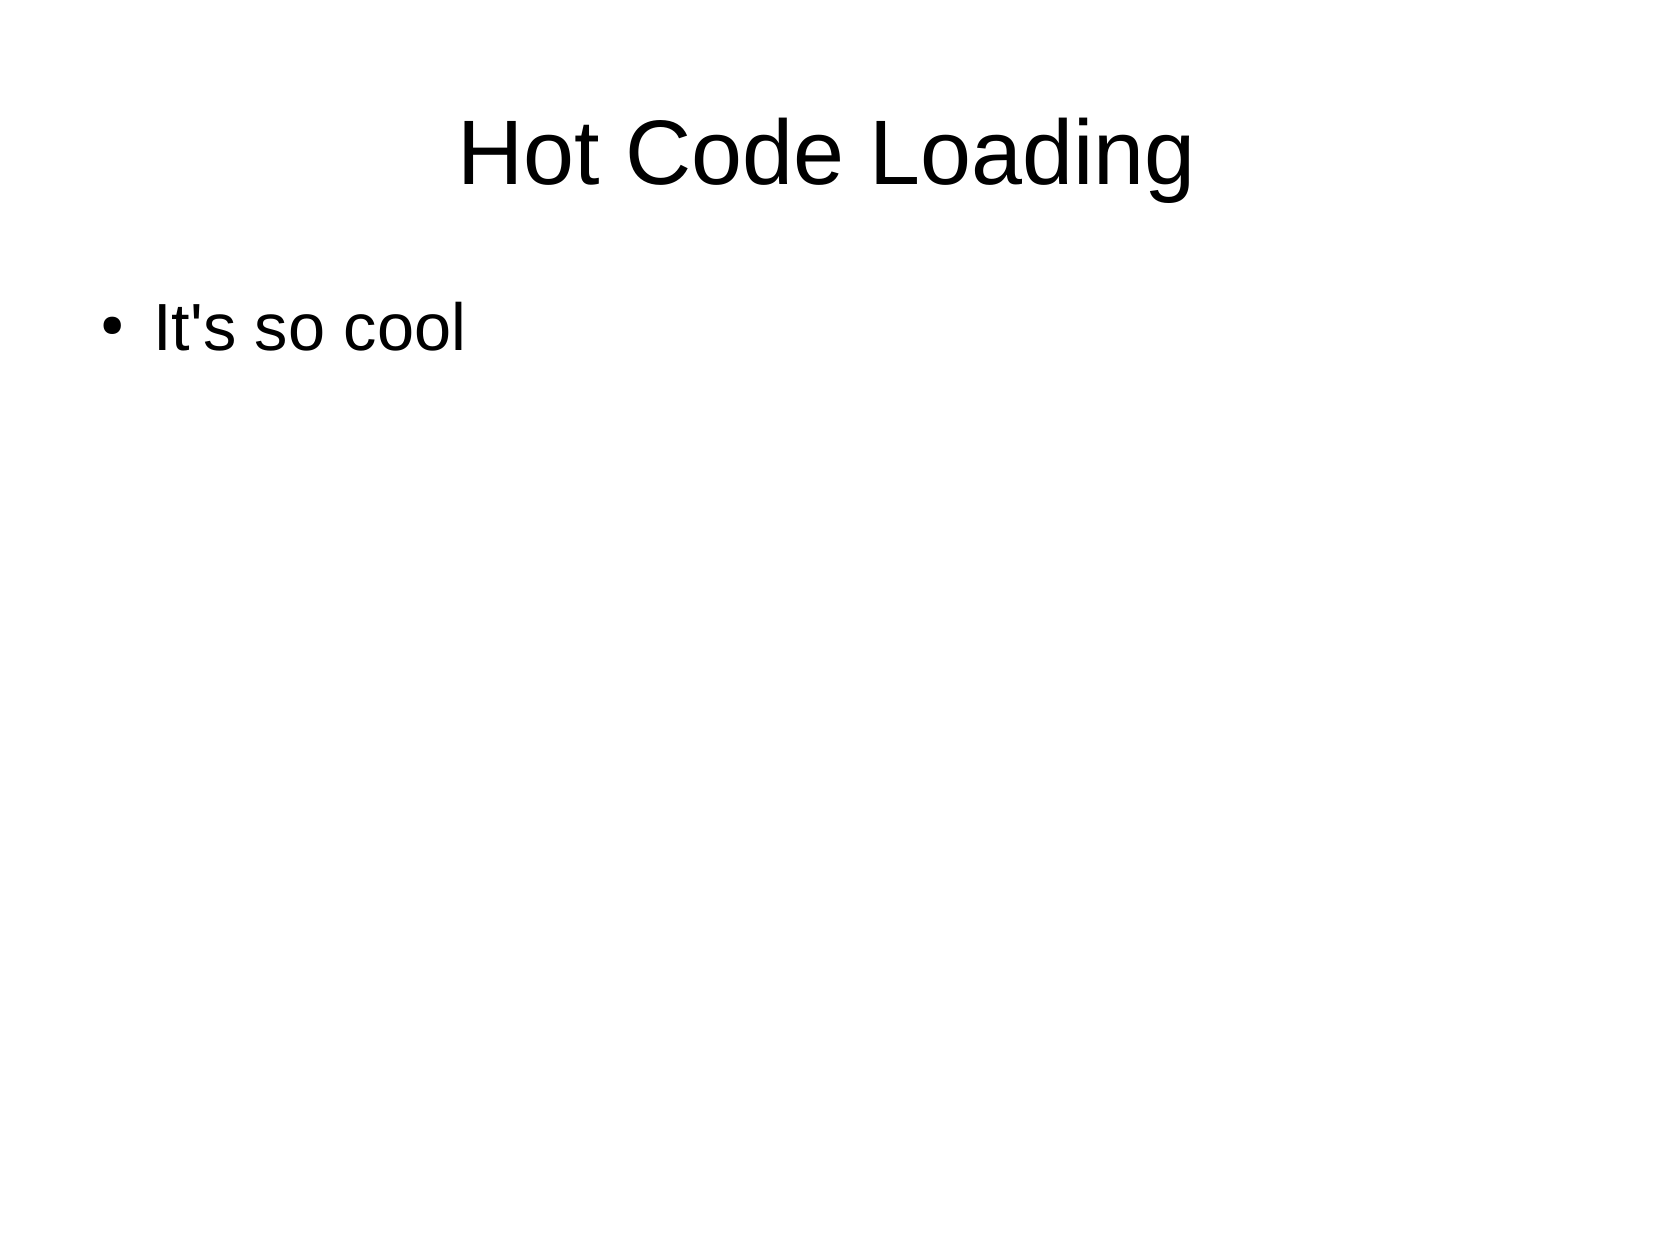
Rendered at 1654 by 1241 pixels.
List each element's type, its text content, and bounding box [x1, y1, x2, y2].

list It's so cool [82, 290, 1571, 1010]
title Hot Code Loading [82, 49, 1571, 257]
